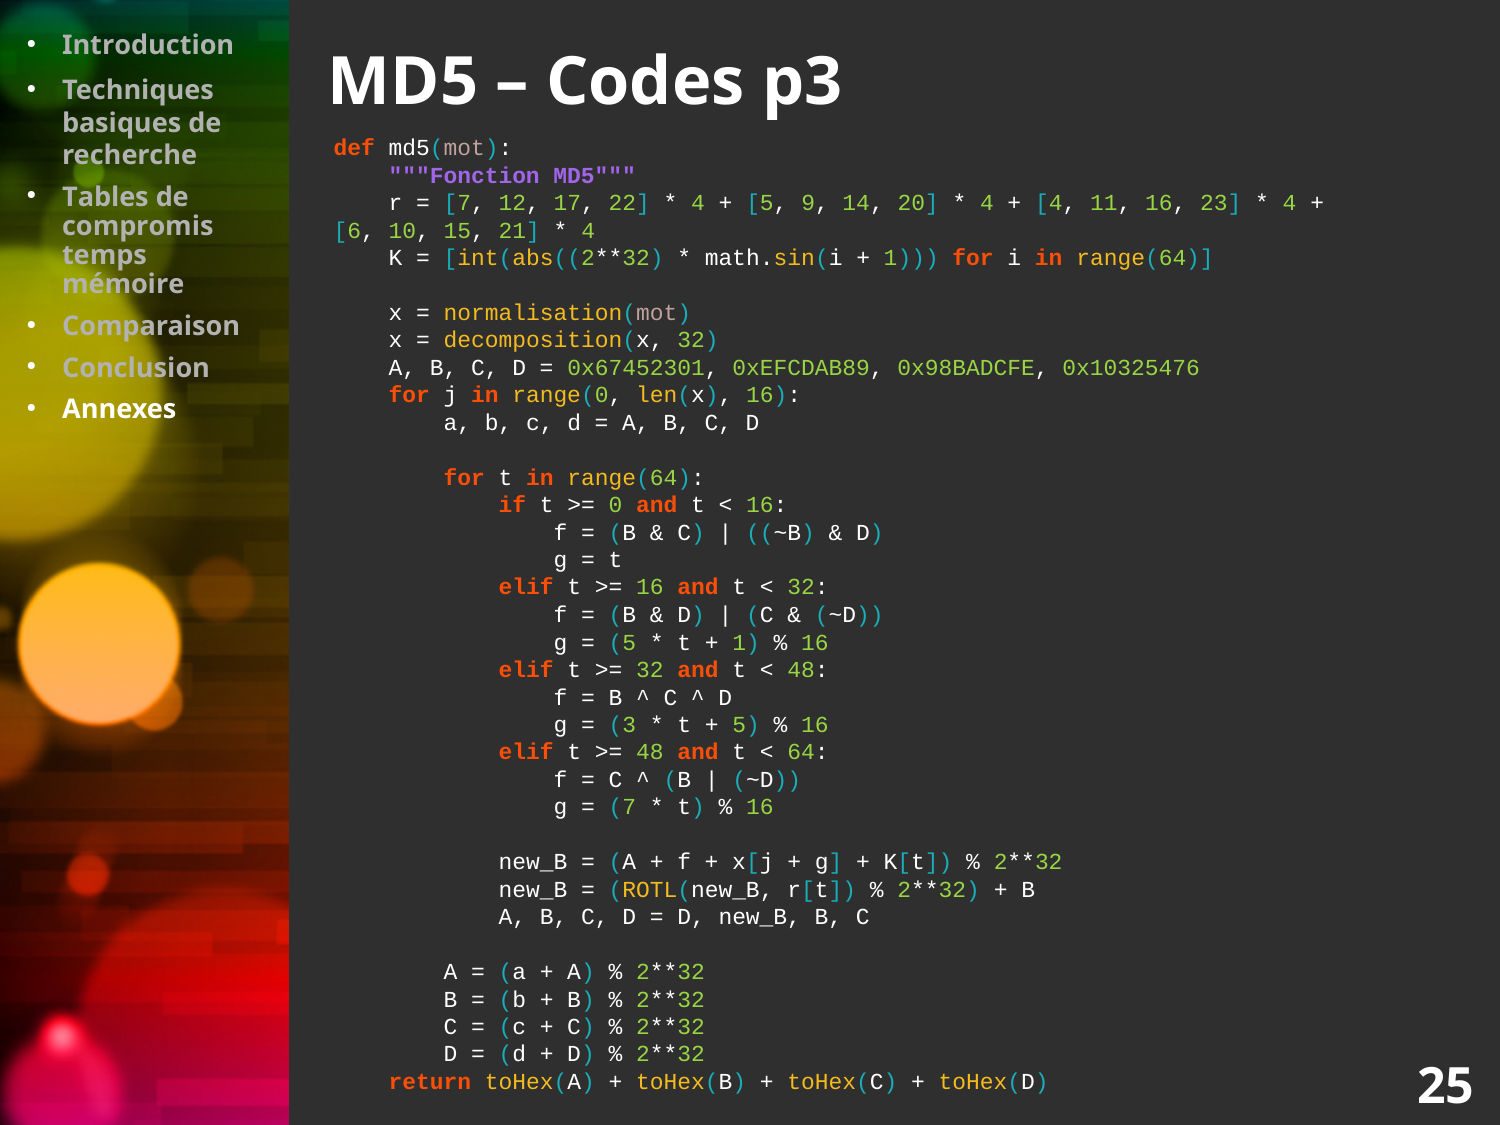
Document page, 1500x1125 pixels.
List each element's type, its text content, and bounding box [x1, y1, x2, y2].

picture [0, 0, 289, 1125]
text_box Introduction Techniques basiques de recherche Tables de compromis temps mémoire Comparaison Conclusion Annexes [11, 23, 284, 449]
text_box def md5(mot): """Fonction MD5""" r = [7, 12, 17, 22] * 4 + [5, 9, 14, 20] * 4 + [4, 11, 16, 23] * 4 + [6, 10, 15, 21] * 4 K = [int(abs((2**32) * math.sin(i + 1))) for i in range(64)] x = normalisation(mot) x = decomposition(x, 32) A, B, C, D = 0x67452301, 0xEFCDAB89, 0x98BADCFE, 0x10325476 for j in range(0, len(x), 16): a, b, c, d = A, B, C, D for t in range(64): if t >= 0 and t < 16: f = (B & C) | ((~B) & D) g = t elif t >= 16 and t < 32: f = (B & D) | (C & (~D)) g = (5 * t + 1) % 16 elif t >= 32 and t < 48: f = B ^ C ^ D g = (3 * t + 5) % 16 elif t >= 48 and t < 64: f = C ^ (B | (~D)) g = (7 * t) % 16 new_B = (A + f + x[j + g] + K[t]) % 2**32 new_B = (ROTL(new_B, r[t]) % 2**32) + B A, B, C, D = D, new_B, B, C A = (a + A) % 2**32 B = (b + B) % 2**32 C = (c + C) % 2**32 D = (d + D) % 2**32 return toHex(A) + toHex(B) + toHex(C) + toHex(D) [318, 125, 1394, 1125]
title MD5 – Codes p3 [312, 19, 1471, 138]
text_box [289, 0, 1500, 1125]
text_box <numéro> [1417, 1054, 1500, 1109]
